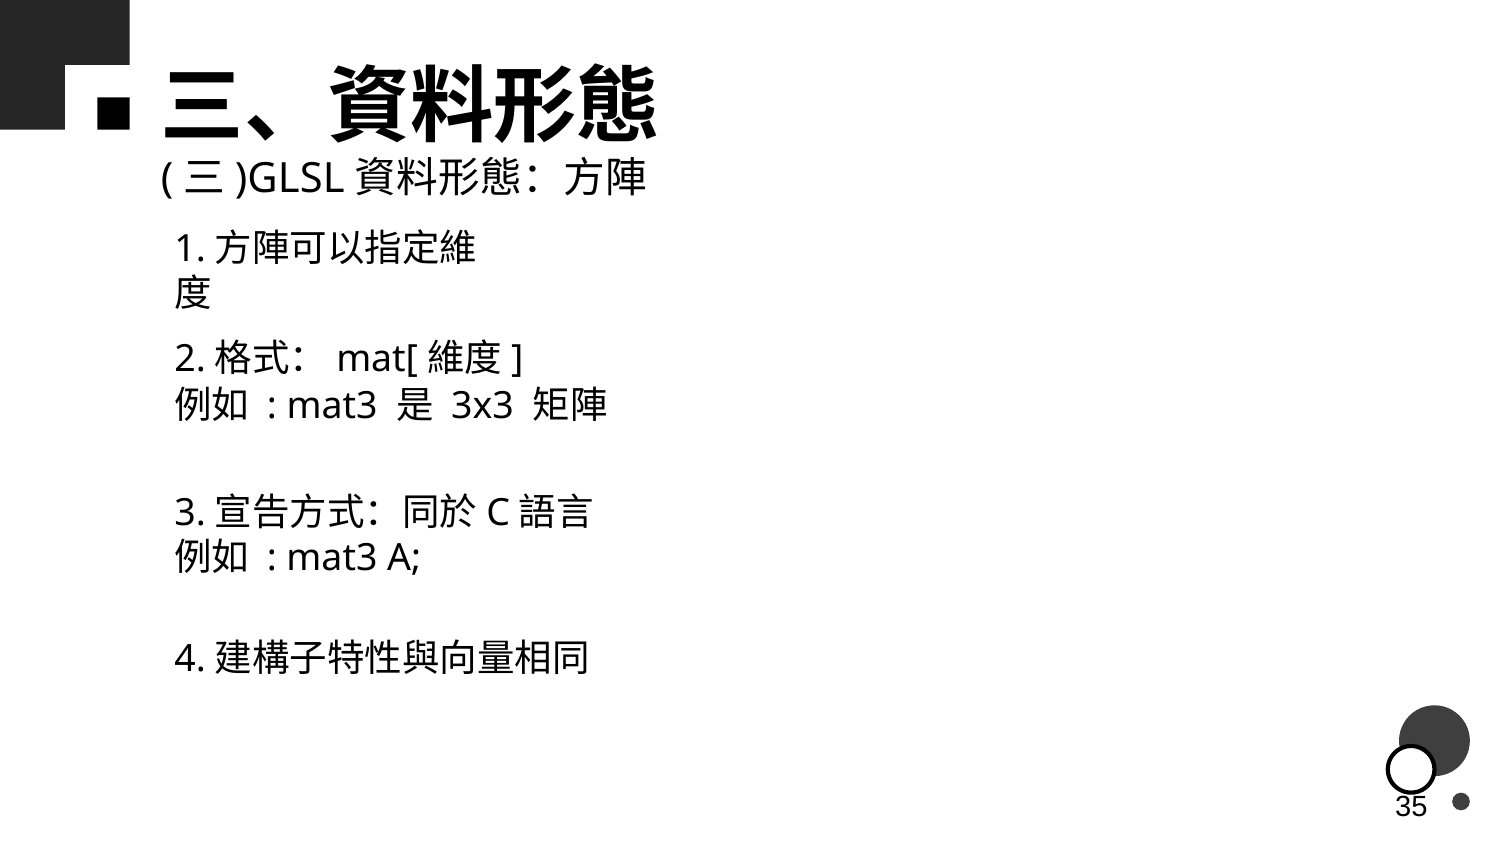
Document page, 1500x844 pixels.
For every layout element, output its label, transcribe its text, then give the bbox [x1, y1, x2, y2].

text_box 3.宣告方式：同於C語言 [408, 498, 433, 525]
title 三、資料形態 [145, 32, 845, 173]
text_box 4.建構子特性與向量相同 [159, 626, 654, 687]
text_box 3.宣告方式：同於C語言 [298, 511, 317, 525]
text_box [1387, 705, 1470, 782]
text_box 3.宣告方式：同於C語言 [159, 480, 654, 525]
text_box 例如 : mat3 是 3x3 矩陣 [159, 373, 1116, 434]
text_box [0, 0, 130, 130]
text_box (三)GLSL資料形態：方陣 [145, 143, 714, 209]
slide_number <number> [1092, 782, 1443, 827]
text_box [1452, 792, 1470, 811]
text_box 1.方陣可以指定維度 [159, 216, 524, 322]
text_box [97, 97, 130, 130]
text_box 2.格式：mat[維度] [159, 326, 654, 373]
text_box 例如 : mat3 A; [159, 525, 654, 586]
